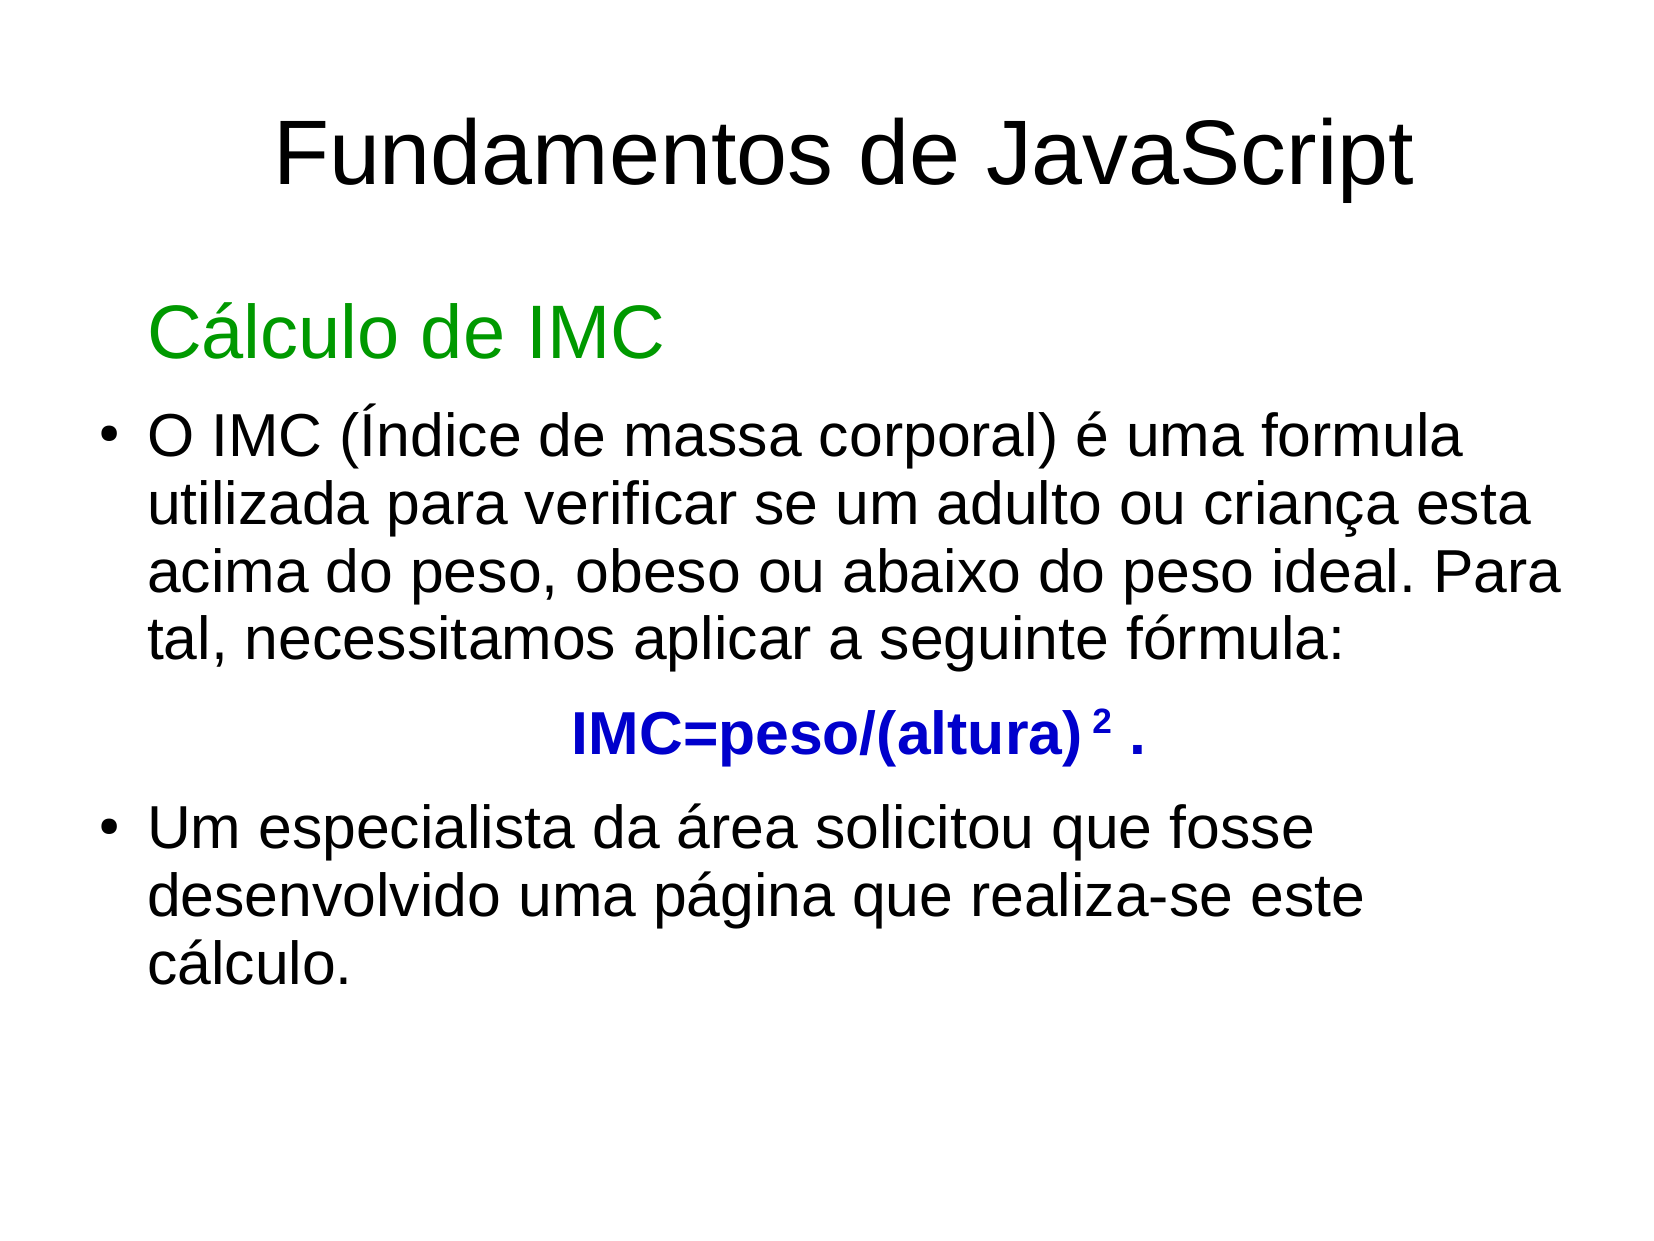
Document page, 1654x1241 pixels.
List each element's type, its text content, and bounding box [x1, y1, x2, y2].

list Cálculo de IMC O IMC (Índice de massa corporal) é uma formula utilizada para verificar se um adulto ou criança esta acima do peso, obeso ou abaixo do peso ideal. Para tal, necessitamos aplicar a seguinte fórmula: IMC=peso/(altura) 2 . Um especialista da área solicitou que fosse desenvolvido uma página que realiza-se este cálculo. [82, 290, 1571, 1010]
title Fundamentos de JavaScript [82, 49, 1571, 257]
